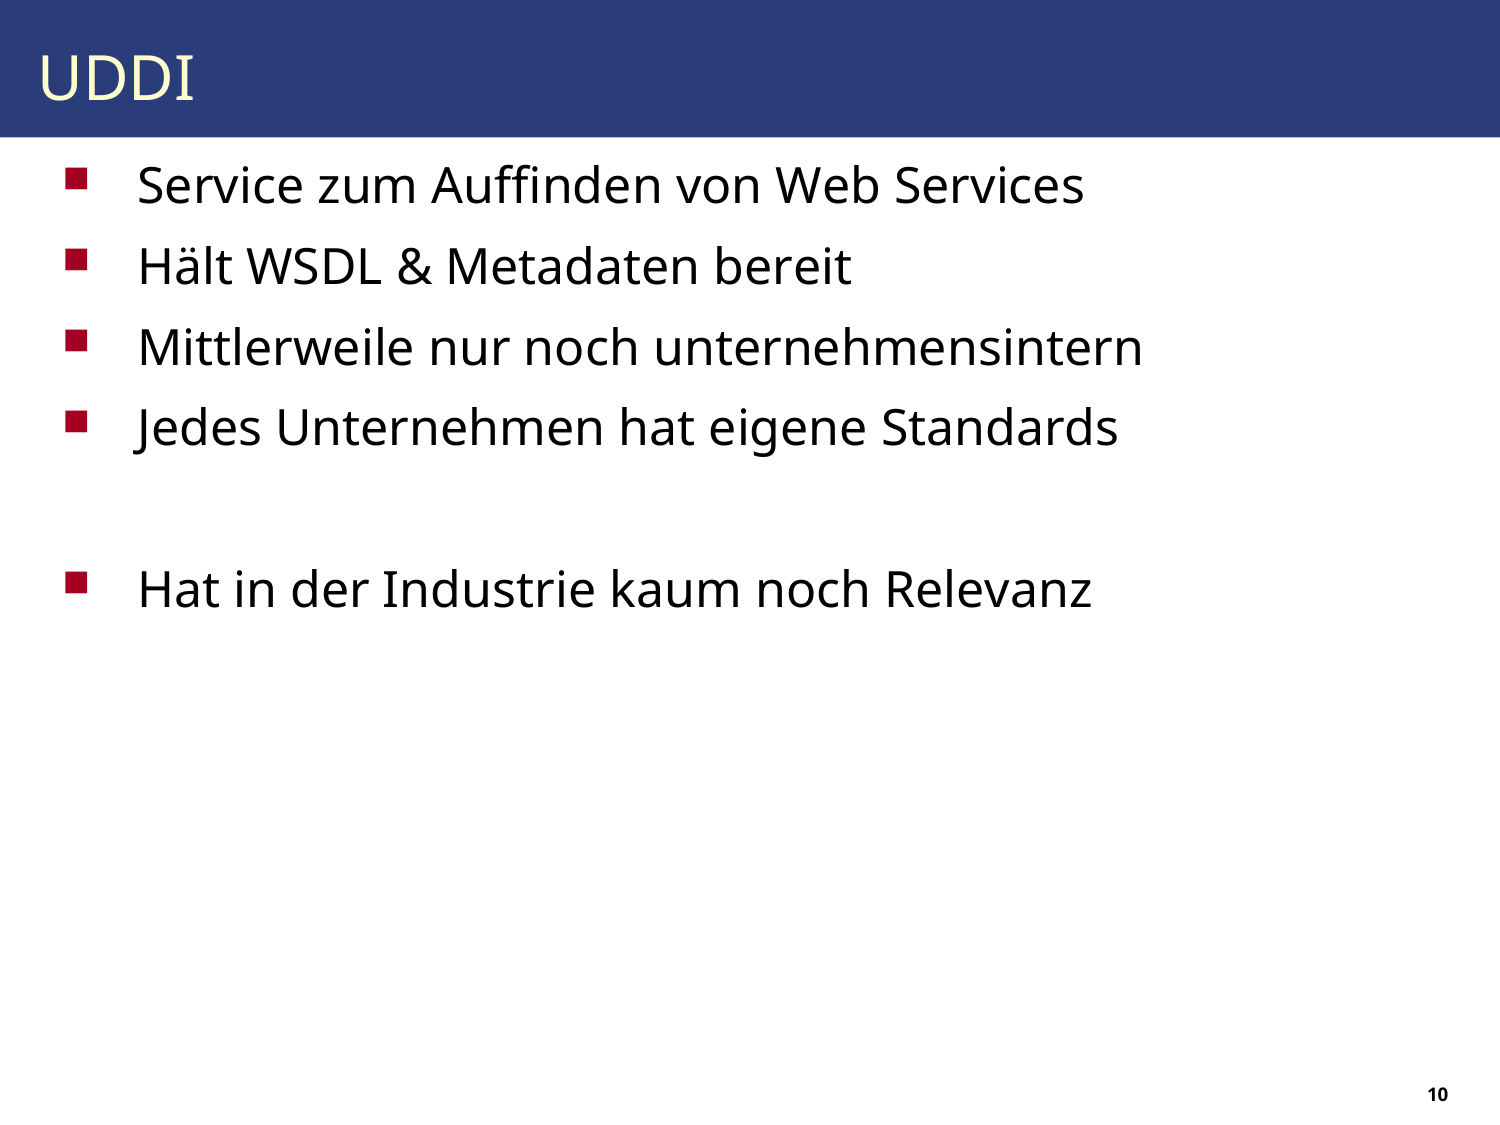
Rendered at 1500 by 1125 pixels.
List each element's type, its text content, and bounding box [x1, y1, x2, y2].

list Service zum Auffinden von Web Services Hält WSDL & Metadaten bereit Mittlerweile nur noch unternehmensintern Jedes Unternehmen hat eigene Standards Hat in der Industrie kaum noch Relevanz [62, 149, 1449, 1072]
text_box UDDI [37, 0, 1476, 151]
text_box <Nummer> [1412, 1077, 1500, 1117]
